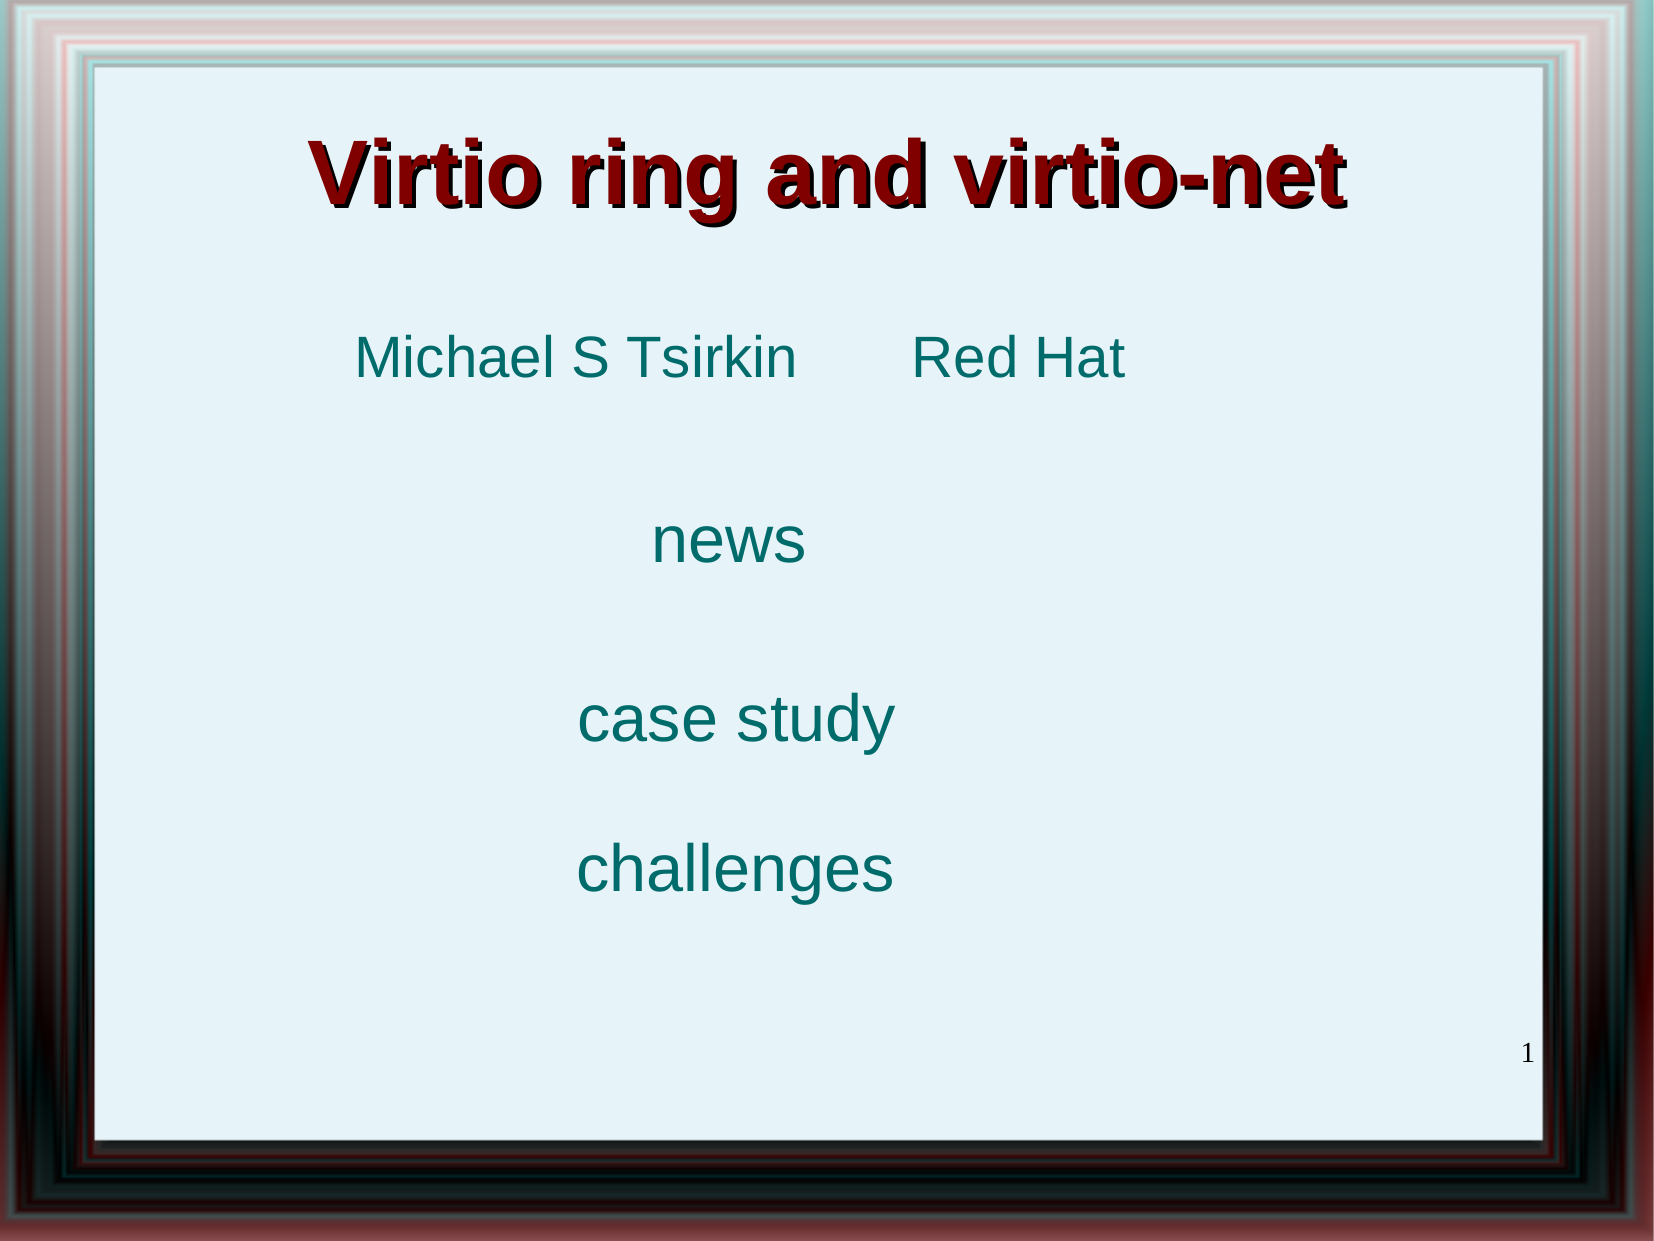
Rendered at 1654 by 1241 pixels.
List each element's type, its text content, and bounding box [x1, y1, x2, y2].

list Michael S Tsirkin Red Hat news case study challenges [118, 324, 1506, 1010]
title Virtio ring and virtio-net [118, 88, 1536, 257]
picture [0, 0, 1654, 1241]
